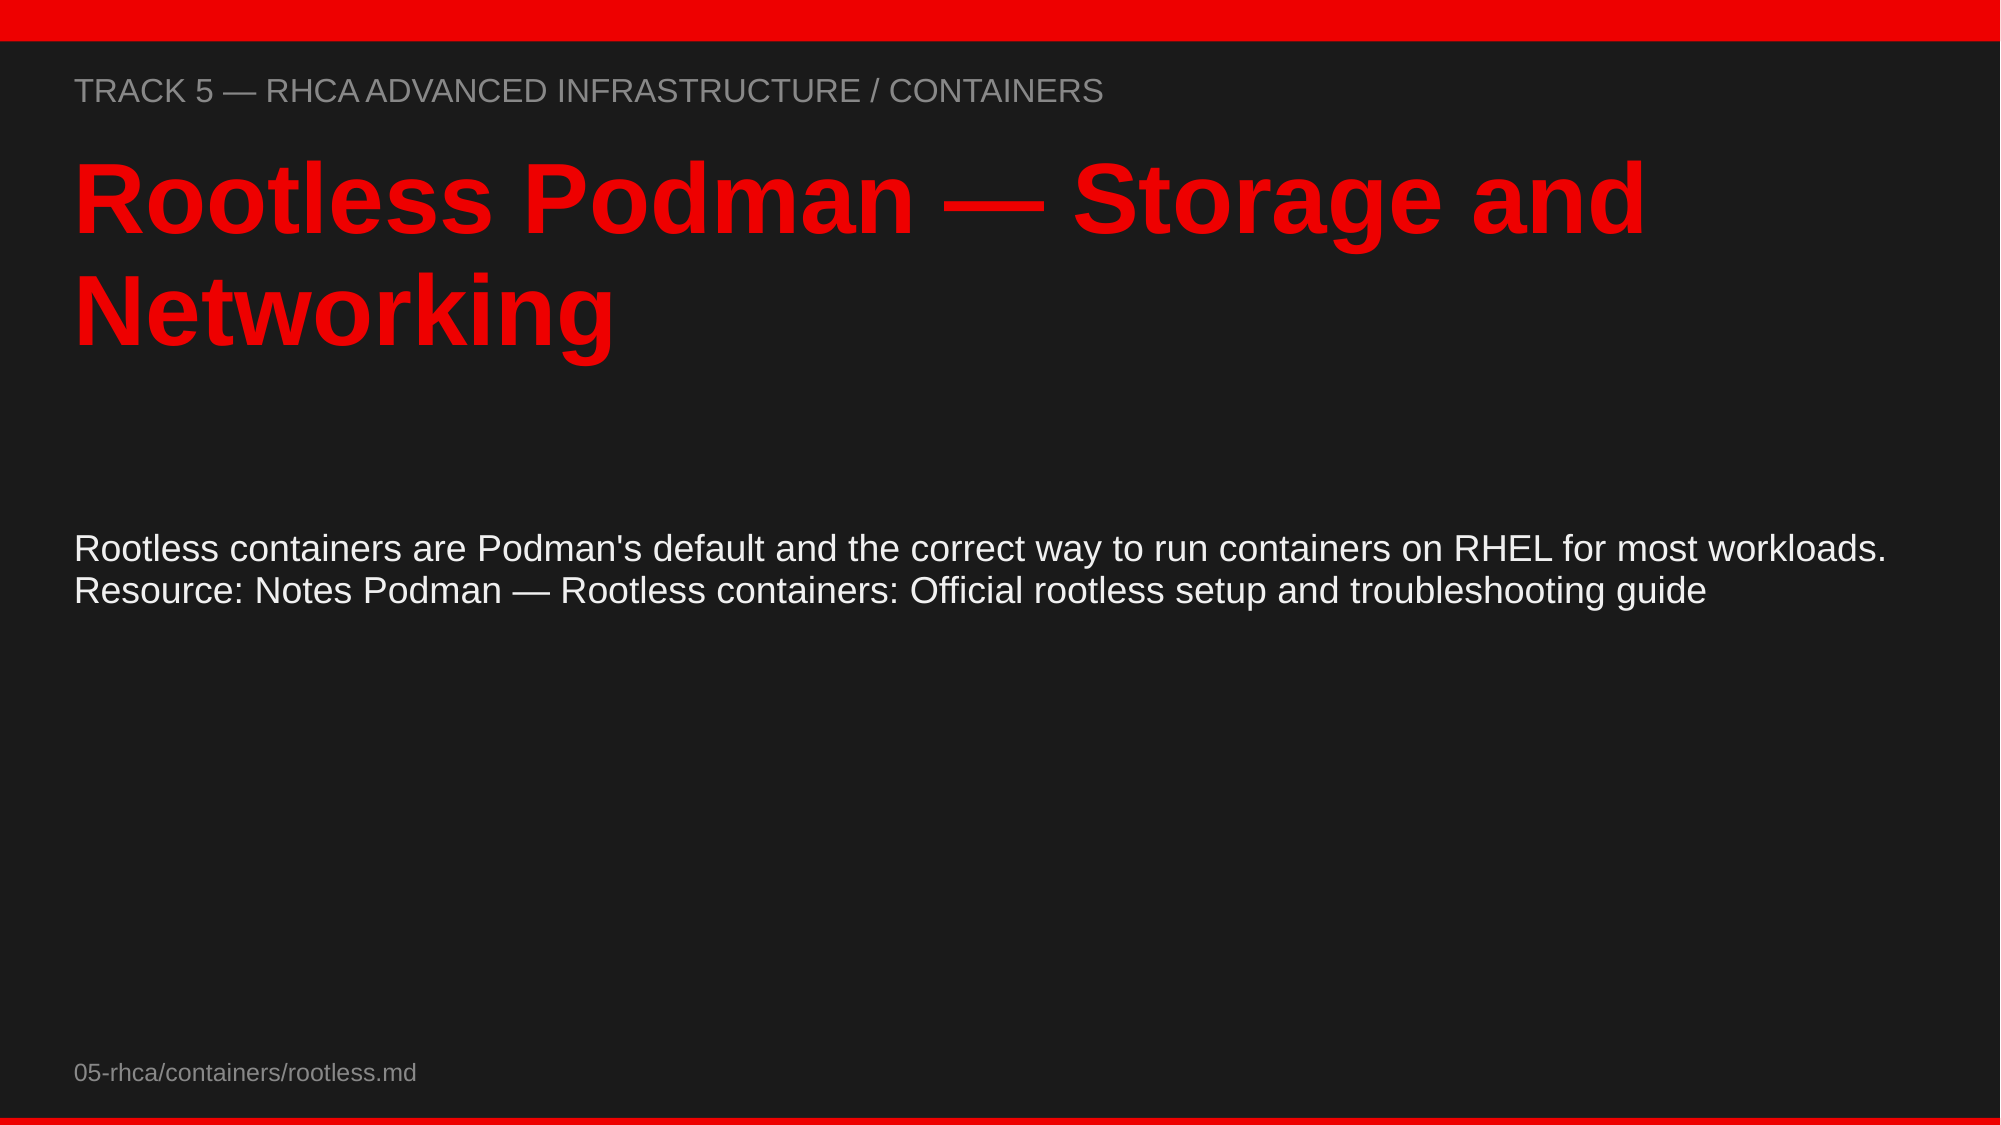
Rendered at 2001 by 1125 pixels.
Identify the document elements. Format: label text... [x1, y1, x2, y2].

text_box 05-rhca/containers/rootless.md [59, 1051, 1942, 1093]
text_box Rootless Podman — Storage and Networking [59, 135, 1942, 461]
text_box [0, 0, 2001, 42]
text_box Rootless containers are Podman's default and the correct way to run containers on RHEL for most workloads. Resource: Notes Podman — Rootless containers: Official rootless setup and troubleshooting guide [59, 519, 1942, 727]
text_box TRACK 5 — RHCA ADVANCED INFRASTRUCTURE / CONTAINERS [59, 64, 1942, 119]
text_box [0, 1117, 2001, 1125]
